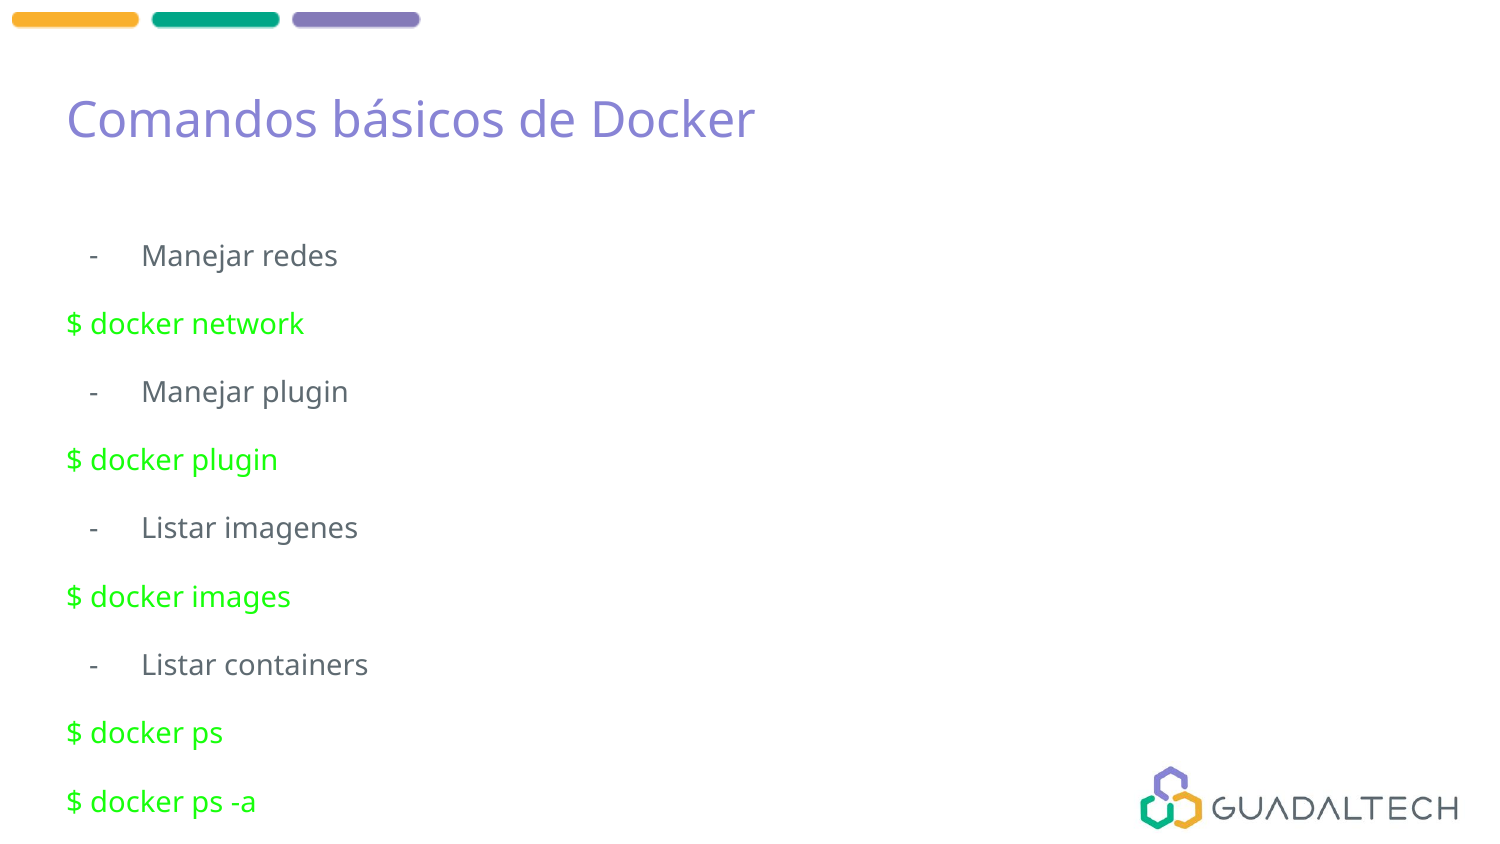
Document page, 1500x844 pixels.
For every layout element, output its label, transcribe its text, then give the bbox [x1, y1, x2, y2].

title Comandos básicos de Docker [51, 72, 1449, 167]
list Manejar redes $ docker network Manejar plugin $ docker plugin Listar imagenes $ docker images Listar containers $ docker ps $ docker ps -a [51, 221, 1449, 783]
picture [1124, 761, 1473, 834]
picture [12, 12, 421, 29]
